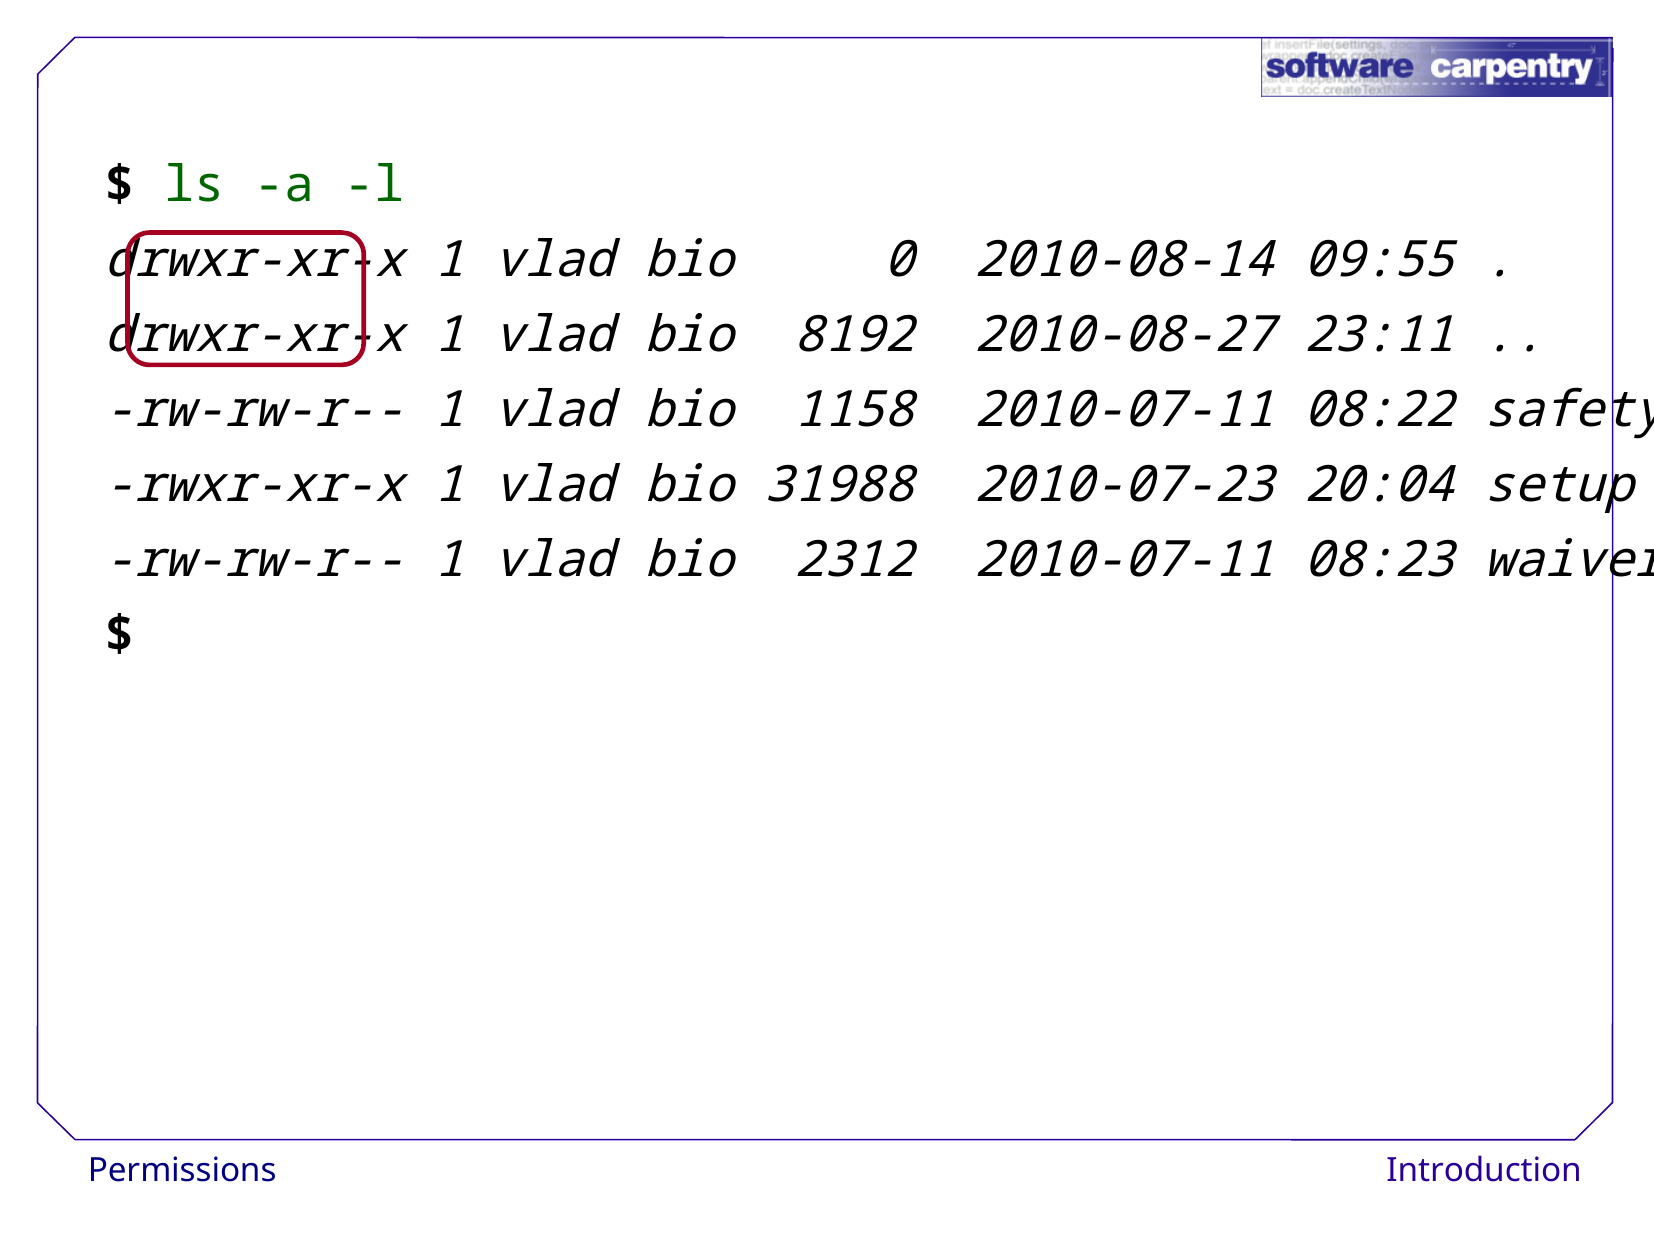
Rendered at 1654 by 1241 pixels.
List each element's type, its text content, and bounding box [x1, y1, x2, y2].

text_box $ ls -a -l drwxr-xr-x 1 vlad bio 0 2010-08-14 09:55 . drwxr-xr-x 1 vlad bio 8192 2010-08-27 23:11 .. -rw-rw-r-- 1 vlad bio 1158 2010-07-11 08:22 safety.txt -rwxr-xr-x 1 vlad bio 31988 2010-07-23 20:04 setup -rw-rw-r-- 1 vlad bio 2312 2010-07-11 08:23 waiver.txt $ [89, 128, 1512, 1131]
picture [1261, 39, 1613, 97]
